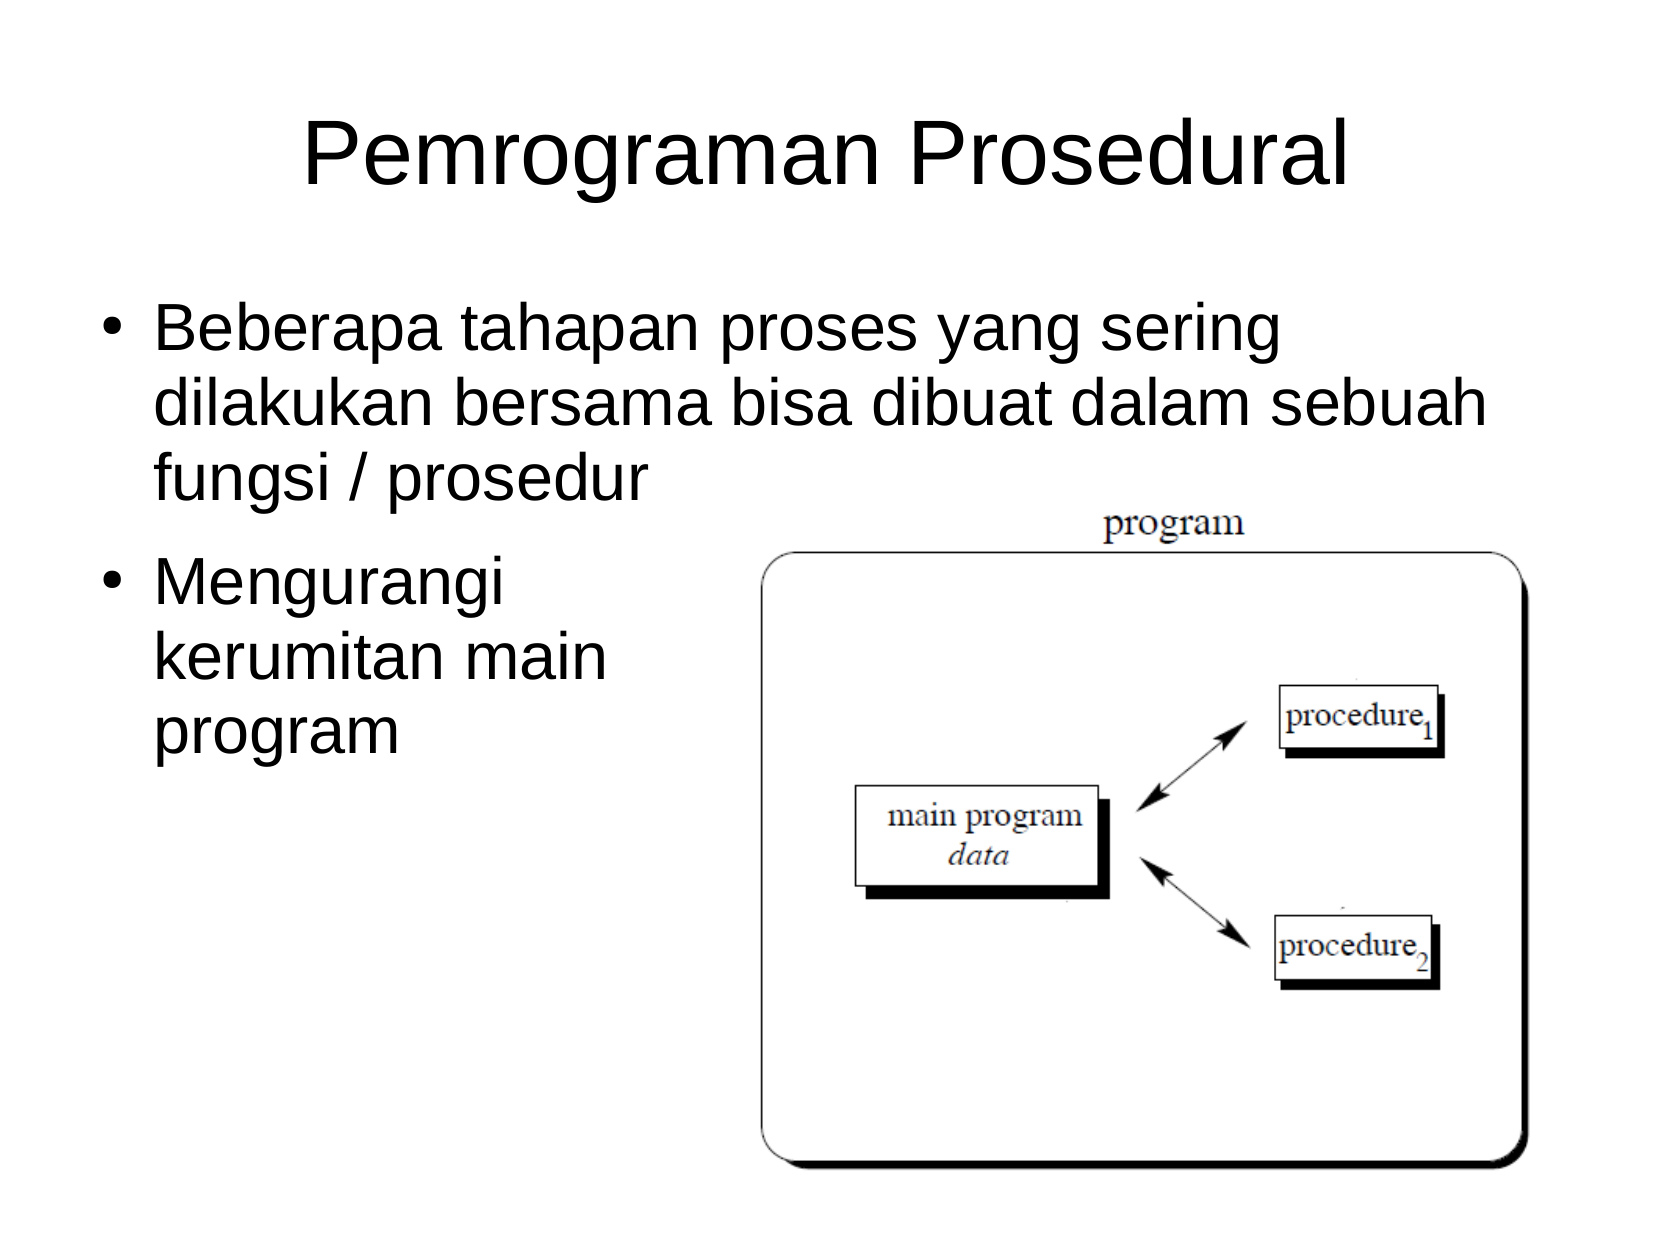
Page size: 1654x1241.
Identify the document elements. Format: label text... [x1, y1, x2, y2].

title Pemrograman Prosedural [82, 49, 1571, 257]
picture [733, 494, 1561, 1175]
list Beberapa tahapan proses yang sering dilakukan bersama bisa dibuat dalam sebuah fungsi / prosedur Mengurangi kerumitan main program [82, 290, 1571, 1010]
